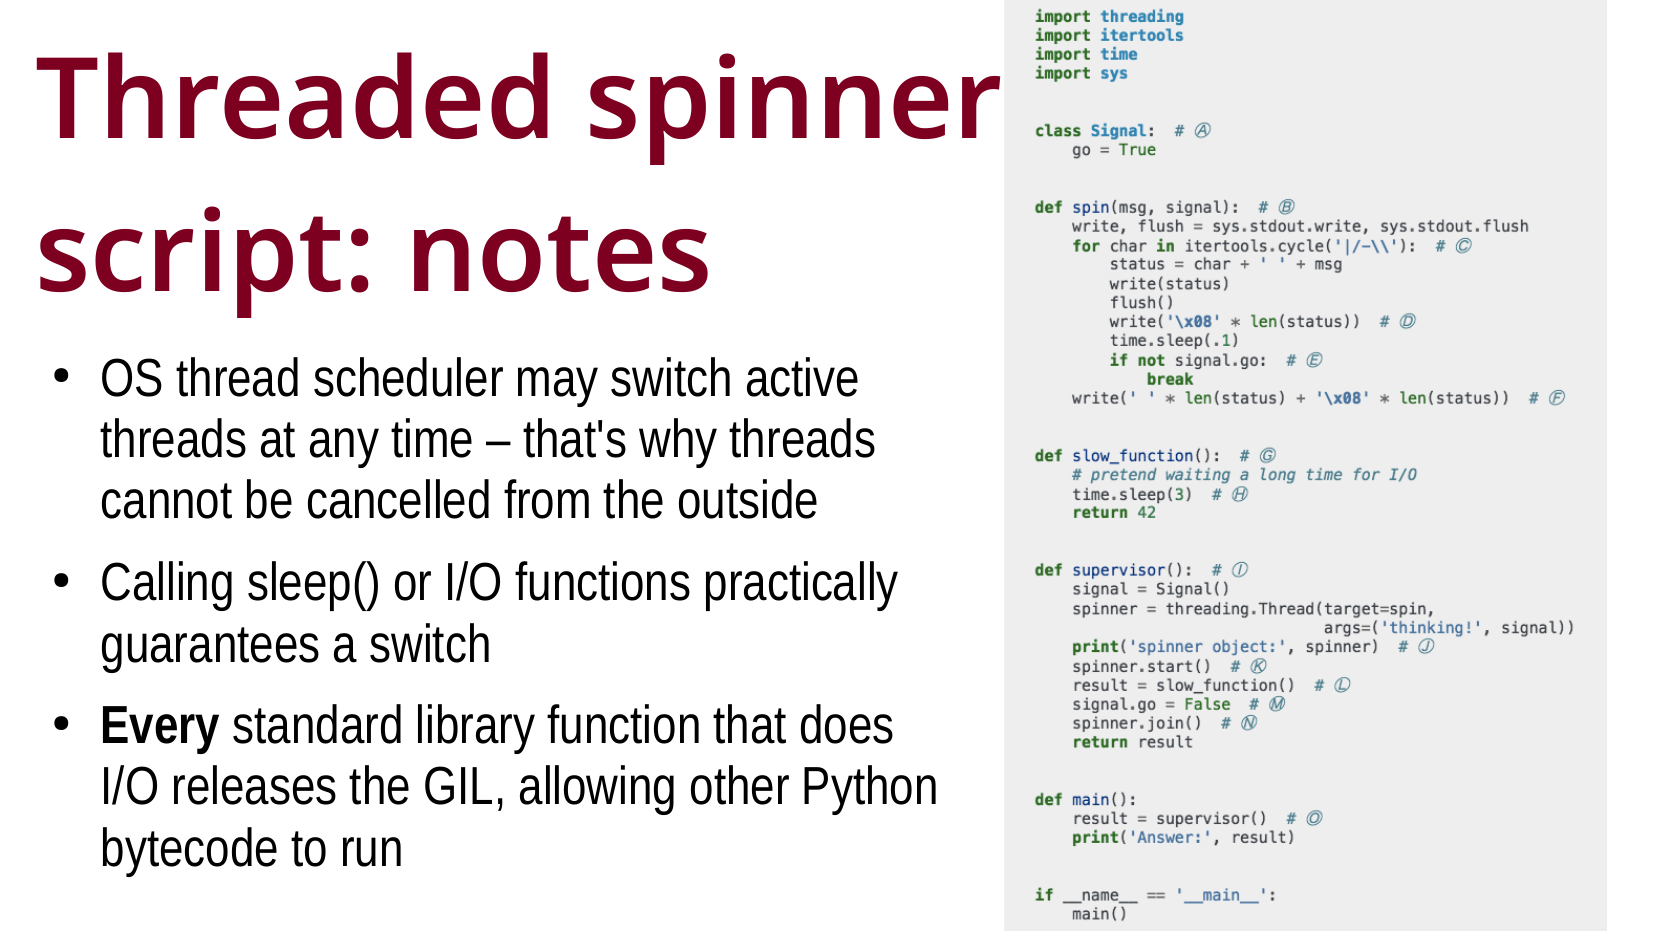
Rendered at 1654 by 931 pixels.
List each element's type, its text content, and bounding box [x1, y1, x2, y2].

picture [1004, 0, 1607, 931]
title Threaded spinner script: notes [35, 59, 1004, 284]
list OS thread scheduler may switch active threads at any time – that's why threads cannot be cancelled from the outside Calling sleep() or I/O functions practically guarantees a switch Every standard library function that does I/O releases the GIL, allowing other Python bytecode to run [35, 346, 945, 886]
